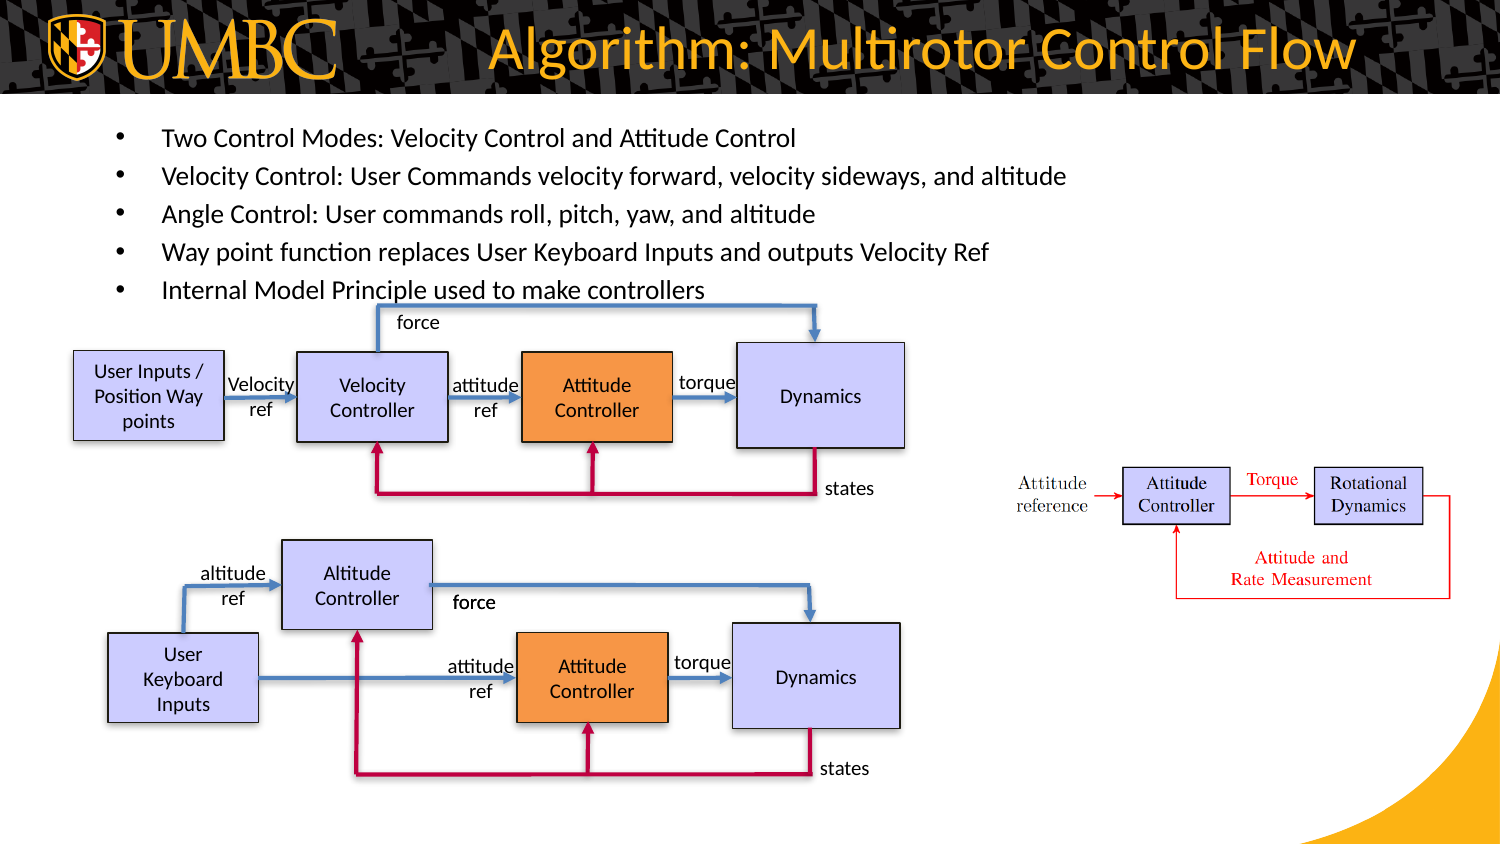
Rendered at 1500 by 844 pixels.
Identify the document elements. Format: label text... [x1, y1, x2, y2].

text_box Dynamics [732, 622, 900, 729]
text_box attitude ref [433, 364, 538, 430]
text_box states [809, 467, 893, 508]
text_box force [381, 301, 466, 342]
title Algorithm: Multirotor Control Flow [347, 0, 1500, 91]
text_box altitude ref [176, 551, 290, 617]
text_box torque [659, 641, 757, 682]
text_box Attitude Controller [517, 632, 668, 723]
text_box attitude ref [428, 644, 534, 710]
picture [0, 0, 1500, 94]
text_box Altitude Controller [281, 539, 433, 630]
picture [1299, 639, 1500, 844]
list Two Control Modes: Velocity Control and Attitude Control Velocity Control: User Commands velocity forward, velocity sideways, and altitude Angle Control: User commands roll, pitch, yaw, and altitude Way point function replaces User Keyboard Inputs and outputs Velocity Ref Internal Model Principle used to make controllers [100, 112, 1500, 315]
text_box Velocity Controller [297, 352, 448, 442]
text_box Attitude Controller [521, 352, 673, 442]
text_box force [438, 581, 522, 622]
text_box states [805, 747, 889, 788]
text_box torque [663, 361, 762, 402]
text_box User Inputs / Position Way points [73, 350, 225, 441]
picture [1017, 454, 1463, 601]
text_box User Keyboard Inputs [108, 632, 259, 723]
text_box Velocity ref [208, 362, 314, 428]
text_box Dynamics [737, 342, 905, 449]
